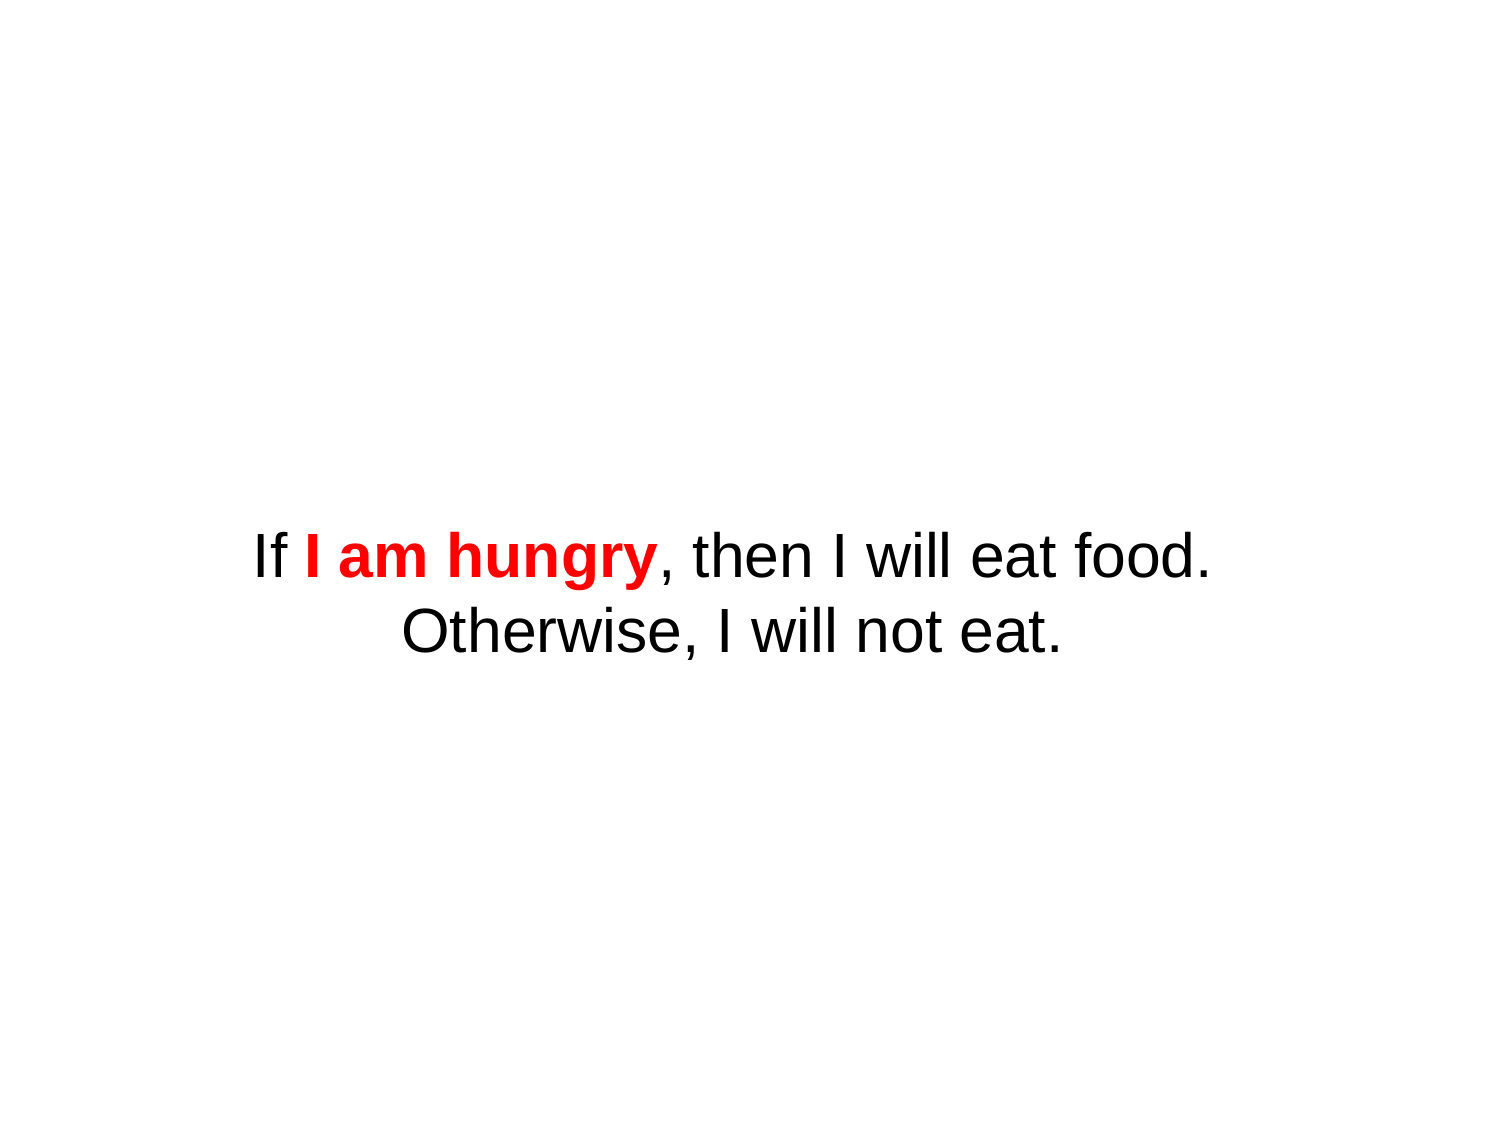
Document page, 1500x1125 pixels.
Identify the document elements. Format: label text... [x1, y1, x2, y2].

text_box If I am hungry, then I will eat food. Otherwise, I will not eat. [58, 499, 1409, 625]
